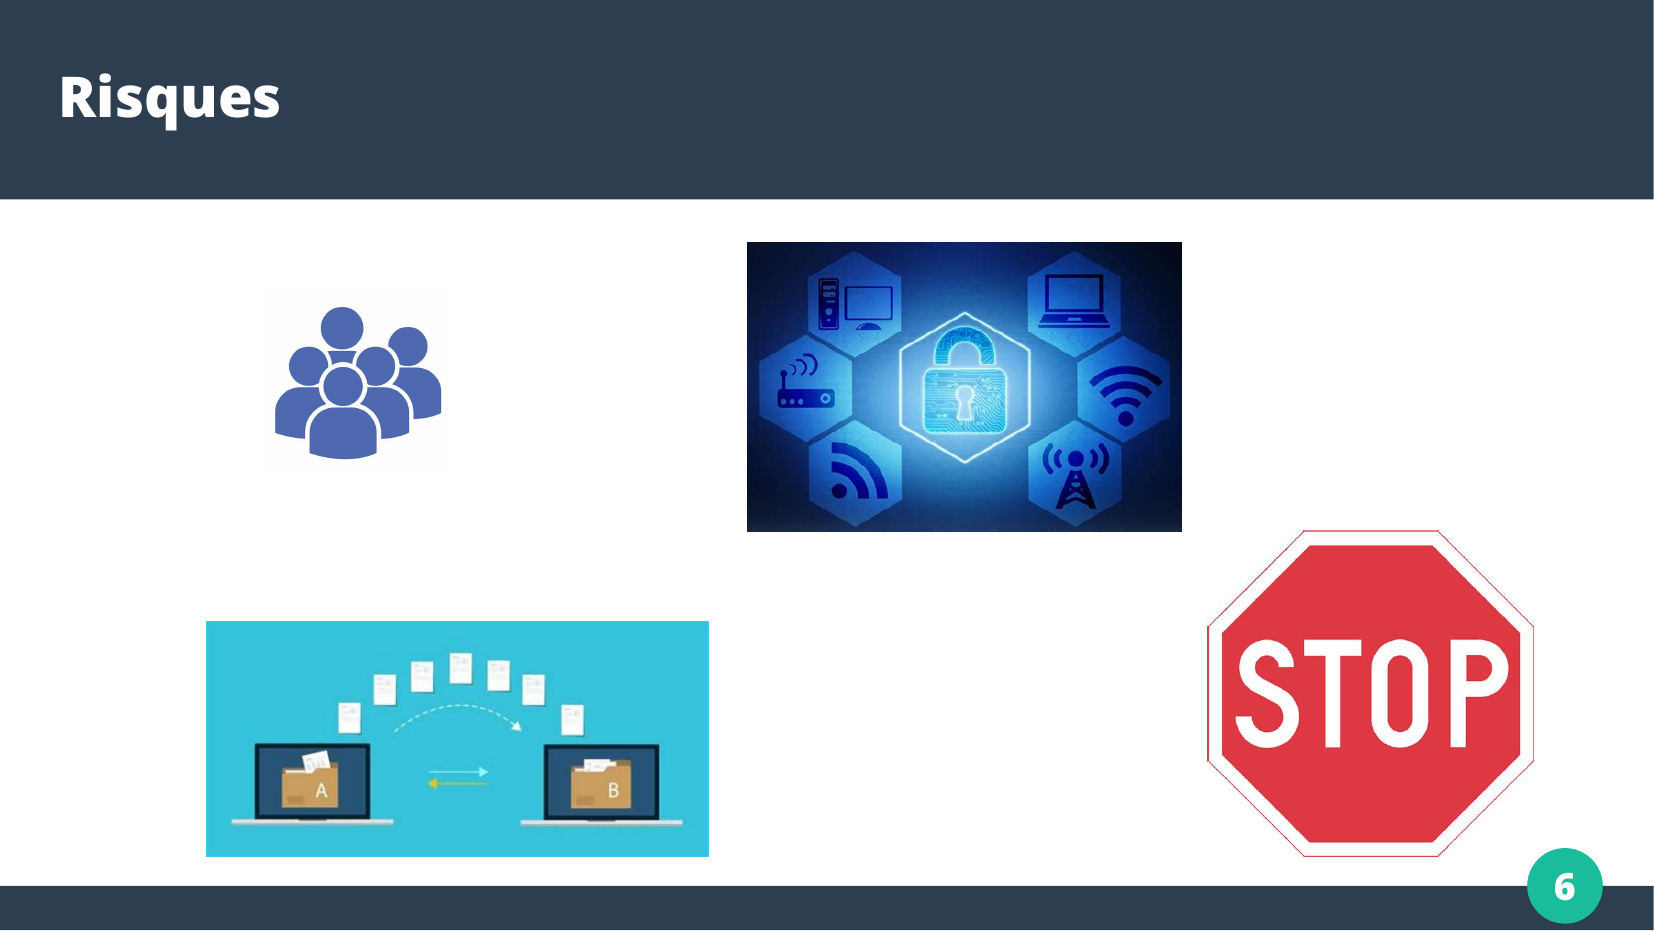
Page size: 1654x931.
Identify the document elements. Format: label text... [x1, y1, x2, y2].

picture [206, 621, 709, 857]
picture [1207, 530, 1534, 857]
title Risques [59, 37, 1595, 155]
picture [747, 242, 1182, 532]
picture [265, 287, 451, 473]
